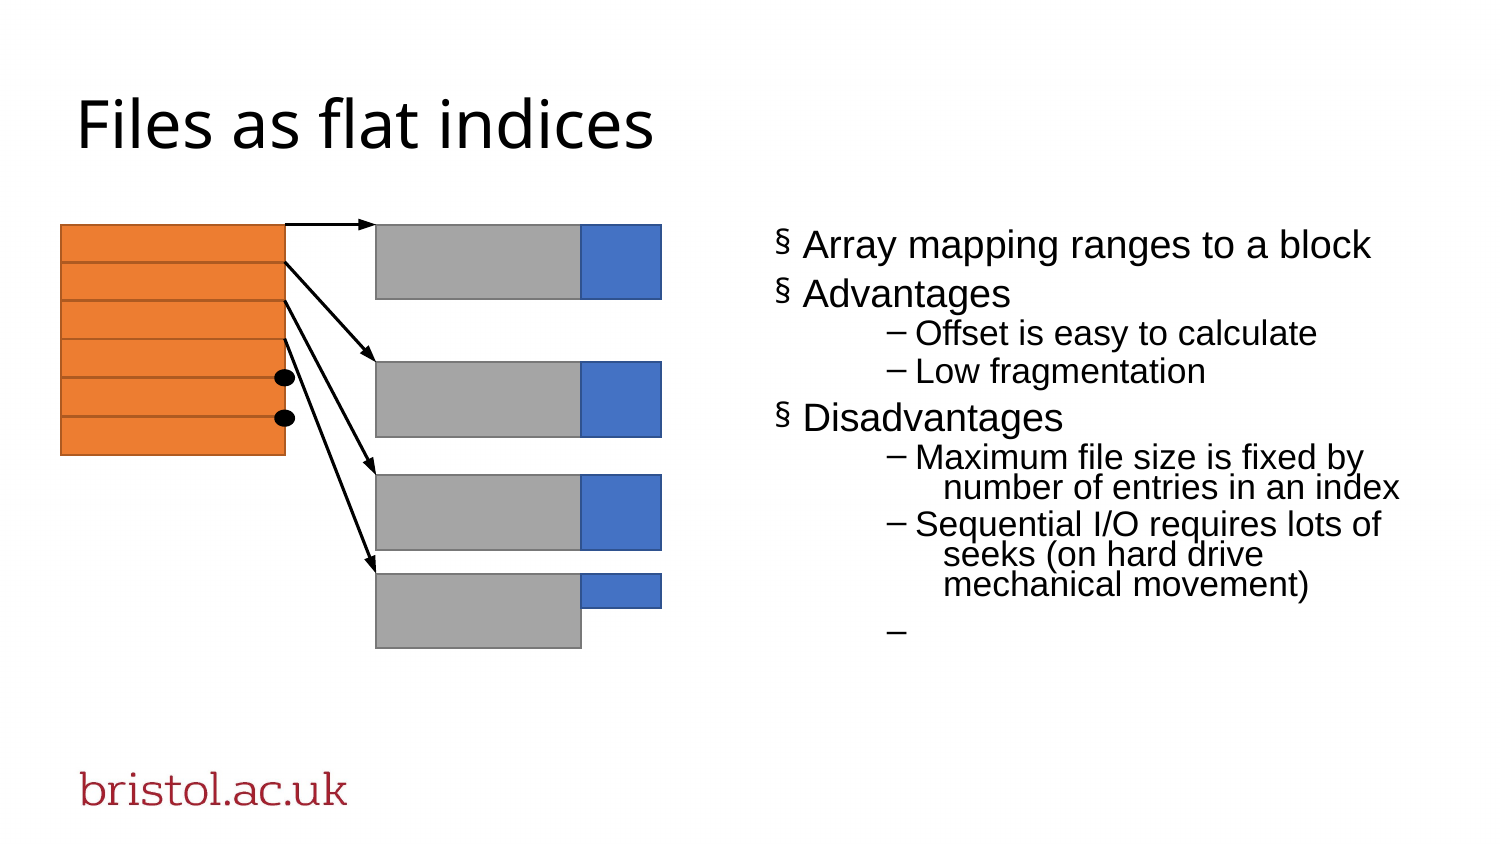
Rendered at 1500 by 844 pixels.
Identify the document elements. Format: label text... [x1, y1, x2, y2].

text_box [61, 225, 285, 300]
text_box [376, 475, 661, 550]
list Array mapping ranges to a block Advantages Offset is easy to calculate Low fragmentation Disadvantages Maximum file size is fixed by number of entries in an index Sequential I/O requires lots of seeks (on hard drive mechanical movement) [759, 224, 1440, 699]
text_box [61, 301, 294, 455]
text_box [376, 225, 661, 299]
text_box [376, 574, 661, 648]
title Files as flat indices [60, 44, 1440, 209]
text_box [376, 362, 661, 437]
